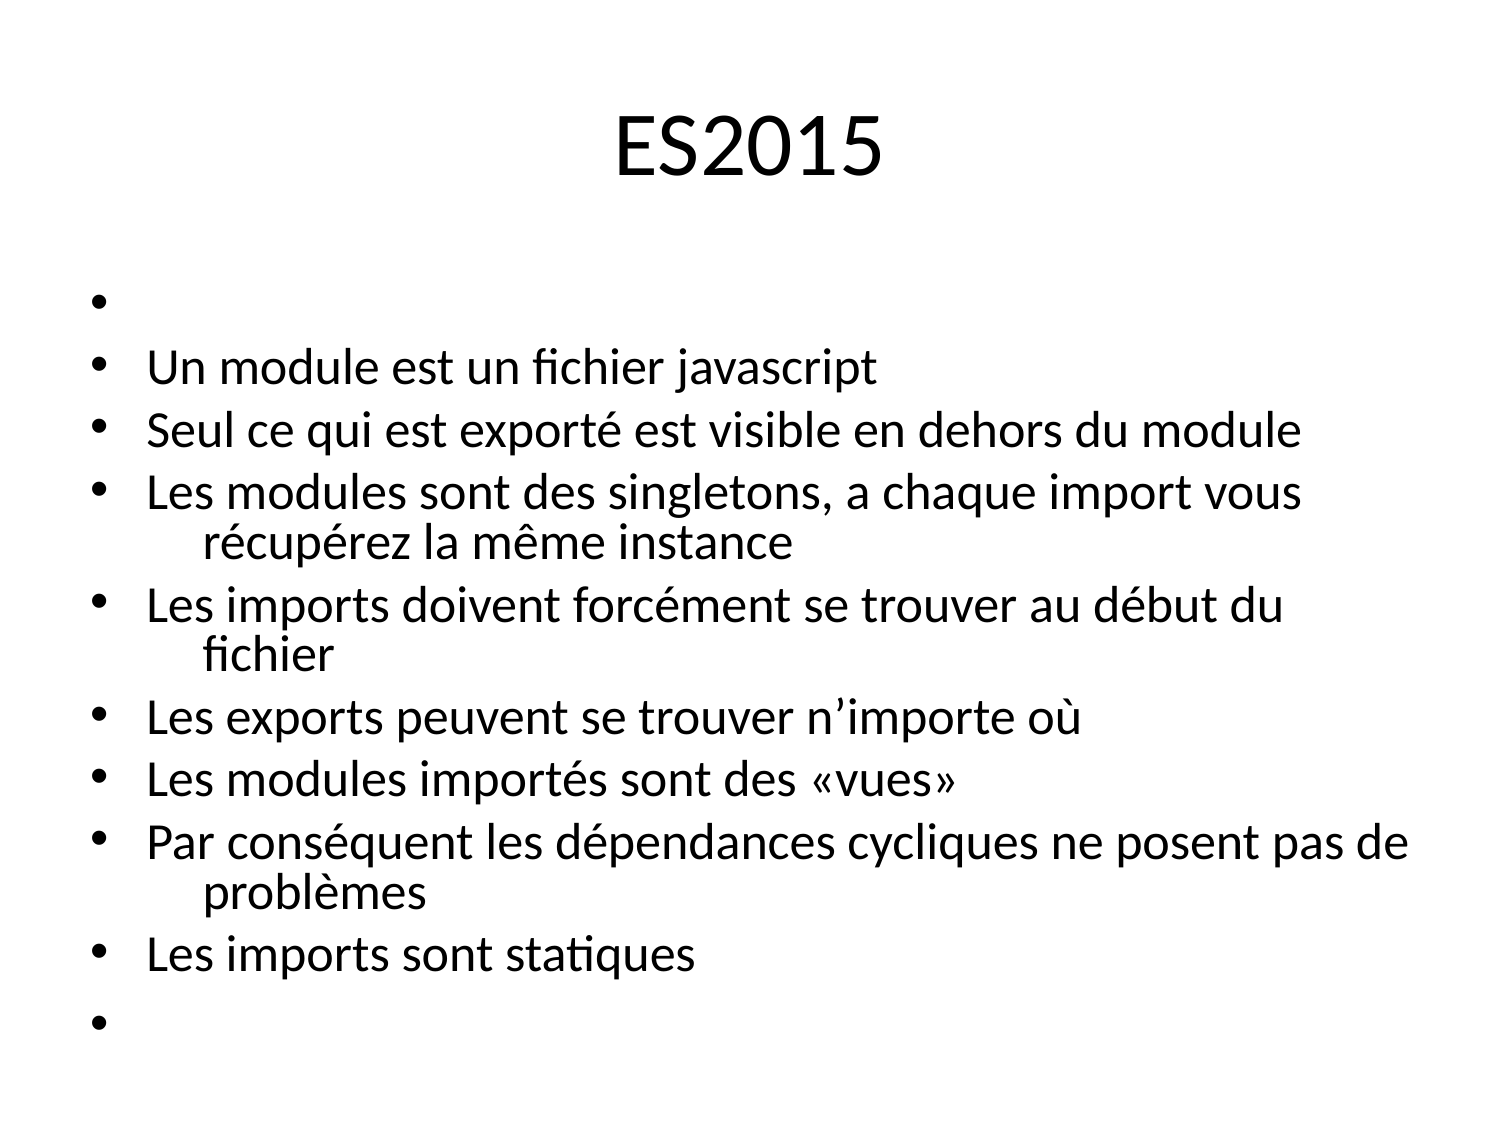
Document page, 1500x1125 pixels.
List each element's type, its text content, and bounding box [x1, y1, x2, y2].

list Un module est un fichier javascript Seul ce qui est exporté est visible en dehors du module Les modules sont des singletons, a chaque import vous récupérez la même instance Les imports doivent forcément se trouver au début du fichier Les exports peuvent se trouver n’importe où Les modules importés sont des «vues» Par conséquent les dépendances cycliques ne posent pas de problèmes Les imports sont statiques [75, 262, 1426, 1005]
title ES2015 [75, 45, 1426, 233]
